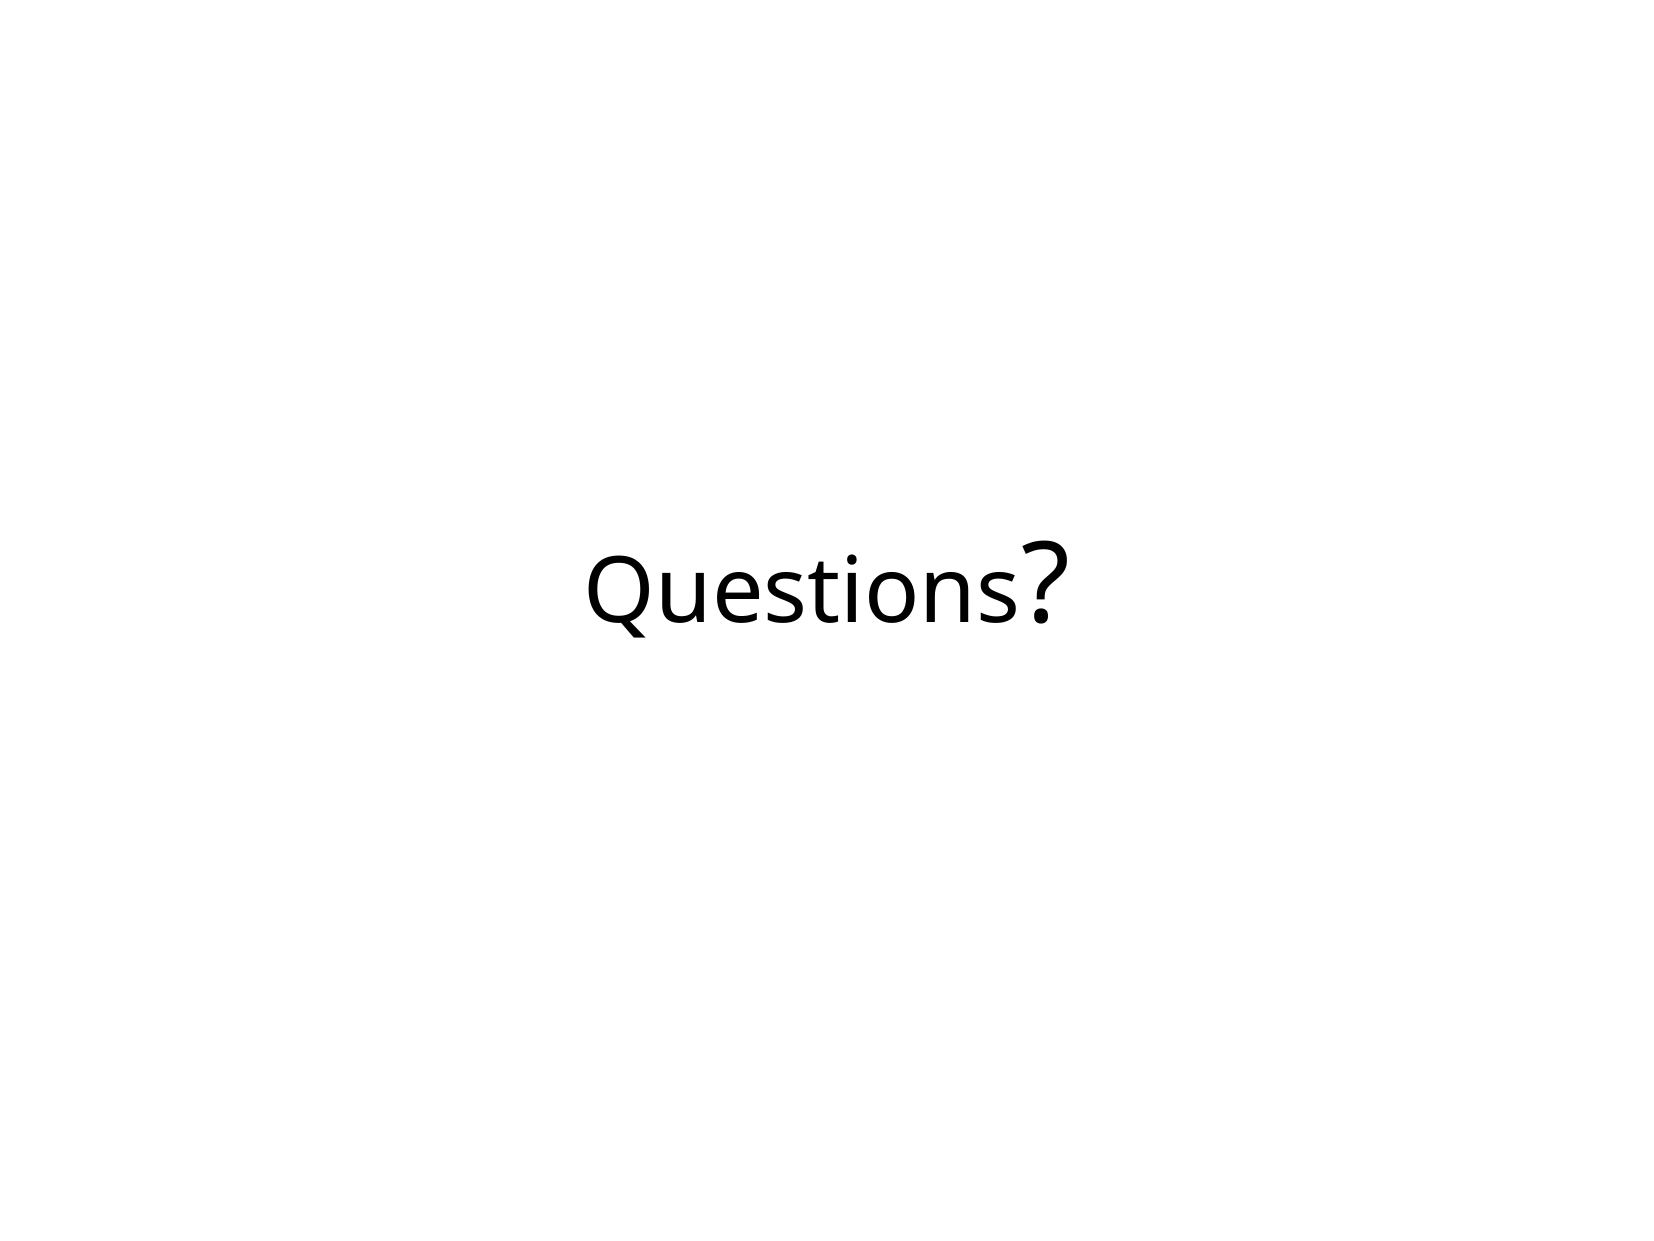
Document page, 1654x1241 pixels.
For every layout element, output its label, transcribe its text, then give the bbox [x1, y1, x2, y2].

subtitle Questions? [82, 16, 1571, 1142]
